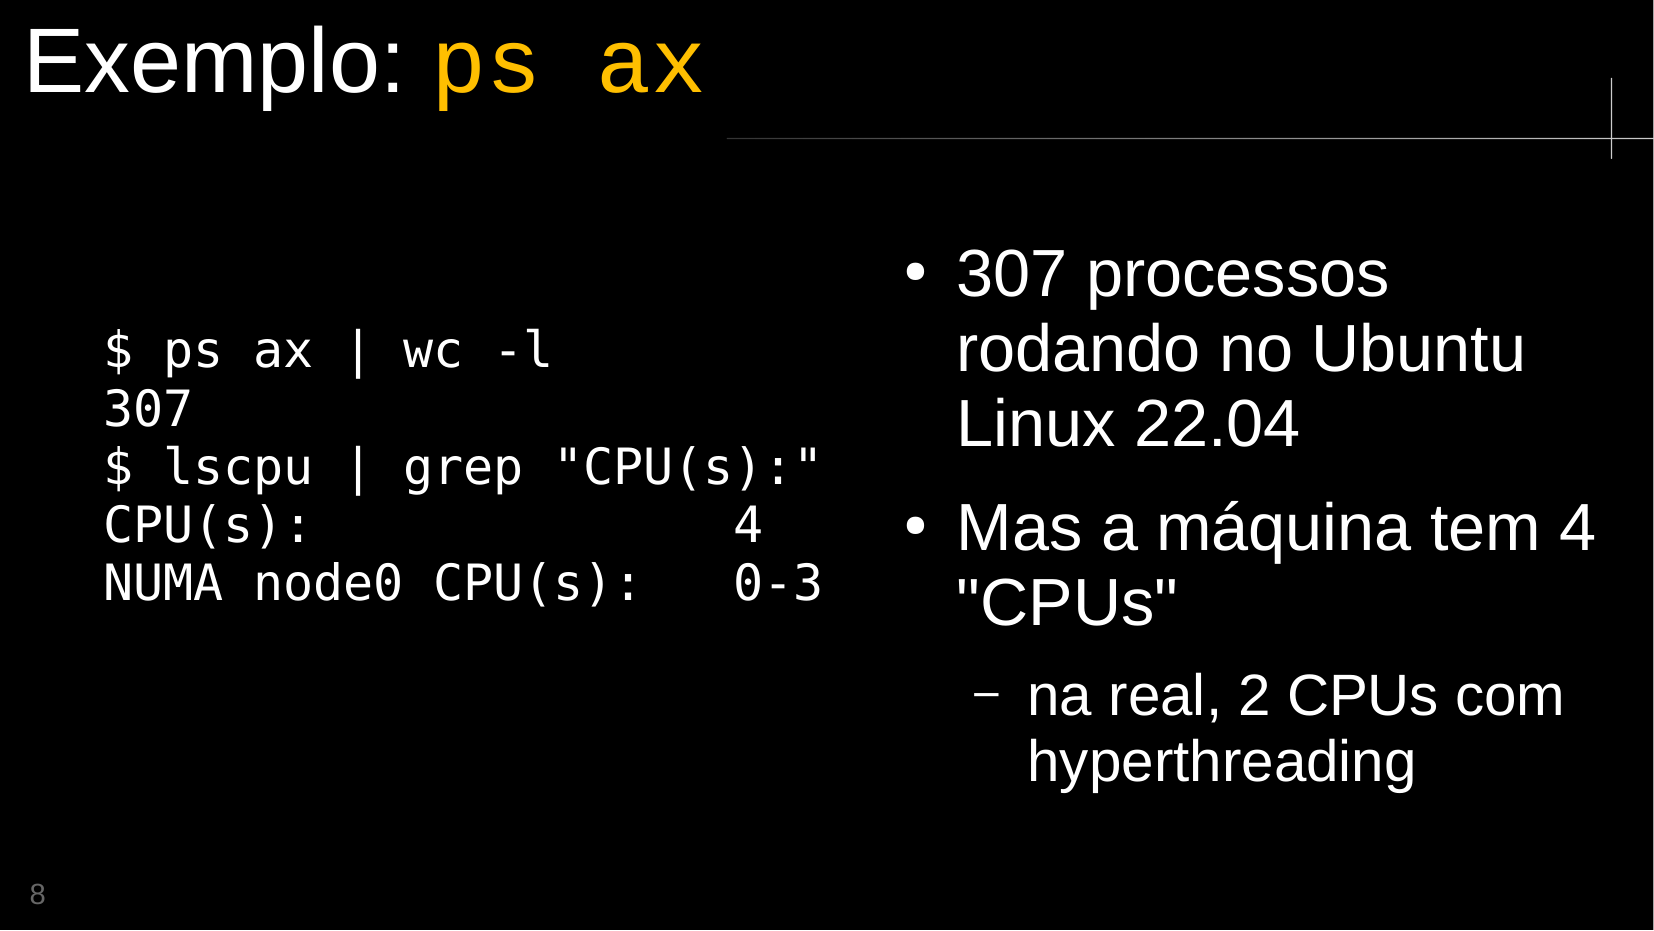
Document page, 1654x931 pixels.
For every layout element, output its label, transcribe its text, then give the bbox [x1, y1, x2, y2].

list 307 processos rodando no Ubuntu Linux 22.04 Mas a máquina tem 4 "CPUs" na real, 2 CPUs com hyperthreading [885, 236, 1625, 798]
text_box $ ps ax | wc -l 307 $ lscpu | grep "CPU(s):" CPU(s): 4 NUMA node0 CPU(s): 0-3 [88, 314, 839, 679]
title Exemplo: ps ax [23, 9, 1589, 121]
